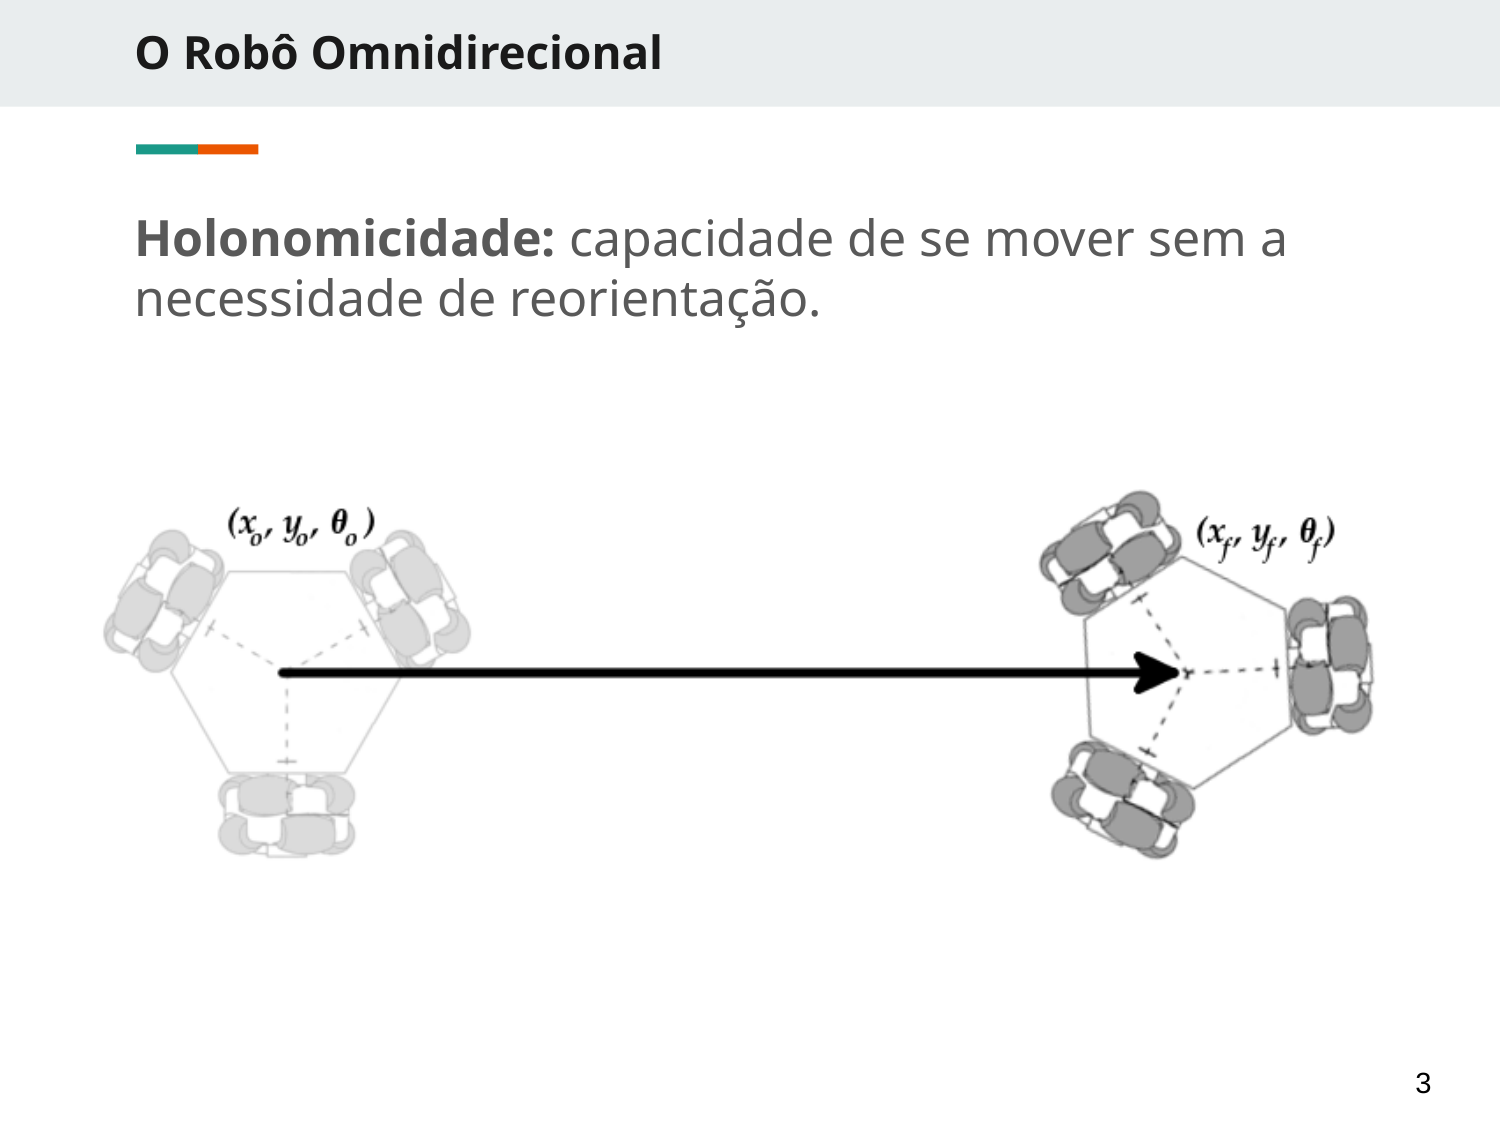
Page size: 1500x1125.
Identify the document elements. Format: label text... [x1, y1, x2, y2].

list Holonomicidade: capacidade de se mover sem a necessidade de reorientação. [119, 191, 1401, 358]
picture [88, 481, 1412, 899]
title O Robô Omnidirecional [119, 8, 1381, 126]
slide_number <number> [1400, 1038, 1491, 1125]
